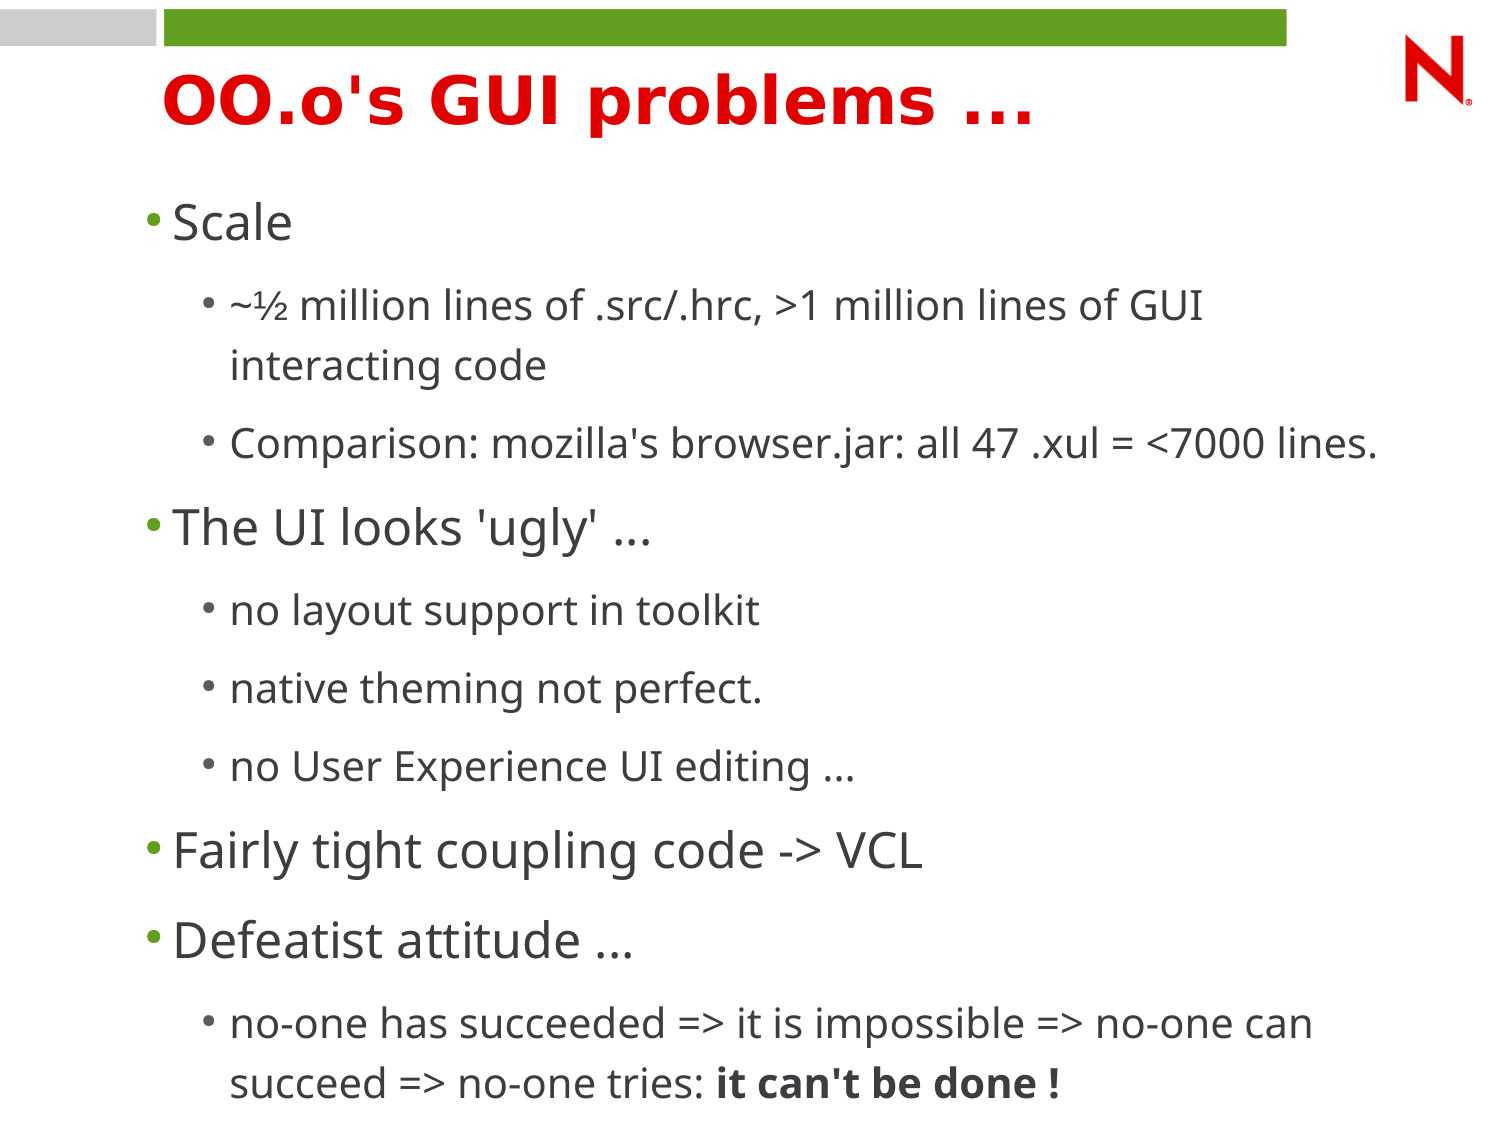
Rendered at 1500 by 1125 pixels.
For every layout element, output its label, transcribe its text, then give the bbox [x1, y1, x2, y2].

picture [1403, 32, 1473, 107]
title OO.o's GUI problems ... [161, 21, 1383, 183]
list Scale ~½ million lines of .src/.hrc, >1 million lines of GUI interacting code Comparison: mozilla's browser.jar: all 47 .xul = <7000 lines. The UI looks 'ugly' ... no layout support in toolkit native theming not perfect. no User Experience UI editing ... Fairly tight coupling code -> VCL Defeatist attitude ... no-one has succeeded => it is impossible => no-one can succeed => no-one tries: it can't be done ! “it can only be fixed by a 100 man-year effort”... [145, 183, 1403, 1053]
